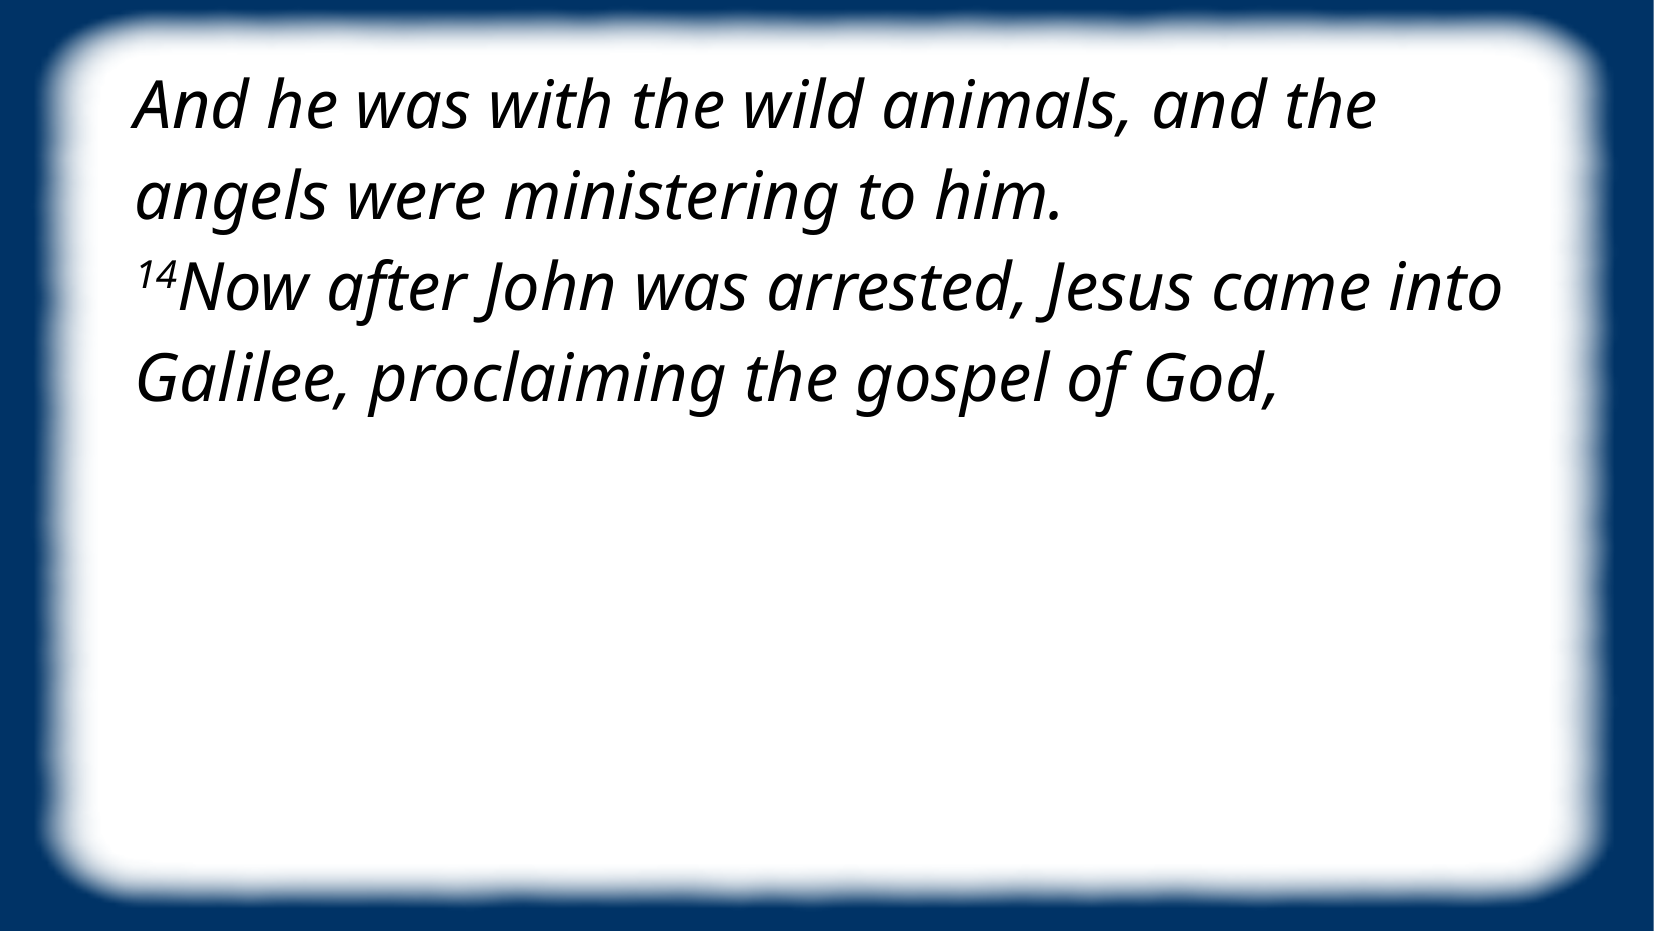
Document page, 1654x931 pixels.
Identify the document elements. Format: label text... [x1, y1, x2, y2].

picture [0, 0, 1654, 931]
text_box And he was with the wild animals, and the angels were ministering to him. 14Now after John was arrested, Jesus came into Galilee, proclaiming the gospel of God, [120, 50, 1561, 421]
